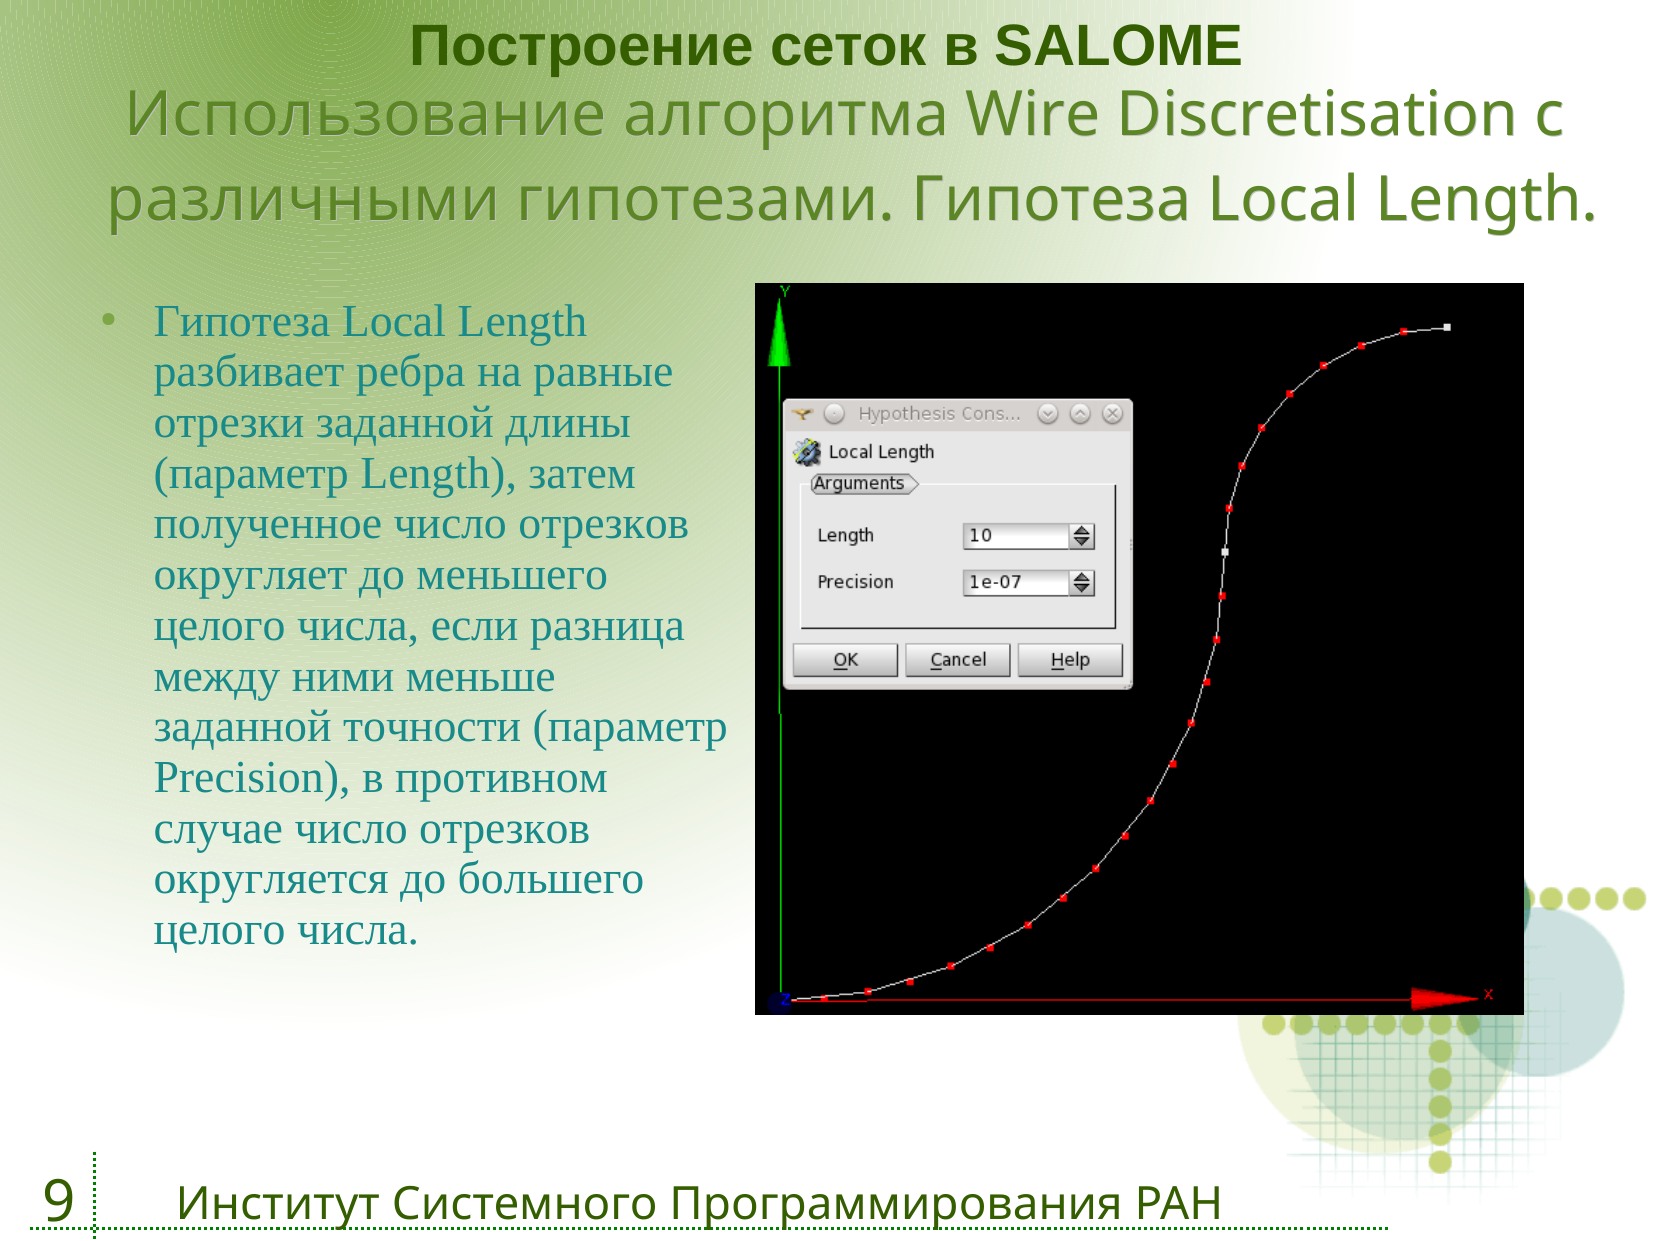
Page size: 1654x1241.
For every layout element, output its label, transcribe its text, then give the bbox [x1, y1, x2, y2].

picture [755, 283, 1654, 1211]
list Гипотеза Local Length разбивает ребра на равные отрезки заданной длины (параметр Length), затем полученное число отрезков округляет до меньшего целого числа, если разница между ними меньше заданной точности (параметр Precision), в противном случае число отрезков округляется до большего целого числа. [82, 295, 745, 1000]
title Использование алгоритма Wire Discretisation c различными гипотезами. Гипотеза Local Length. [82, 77, 1625, 231]
